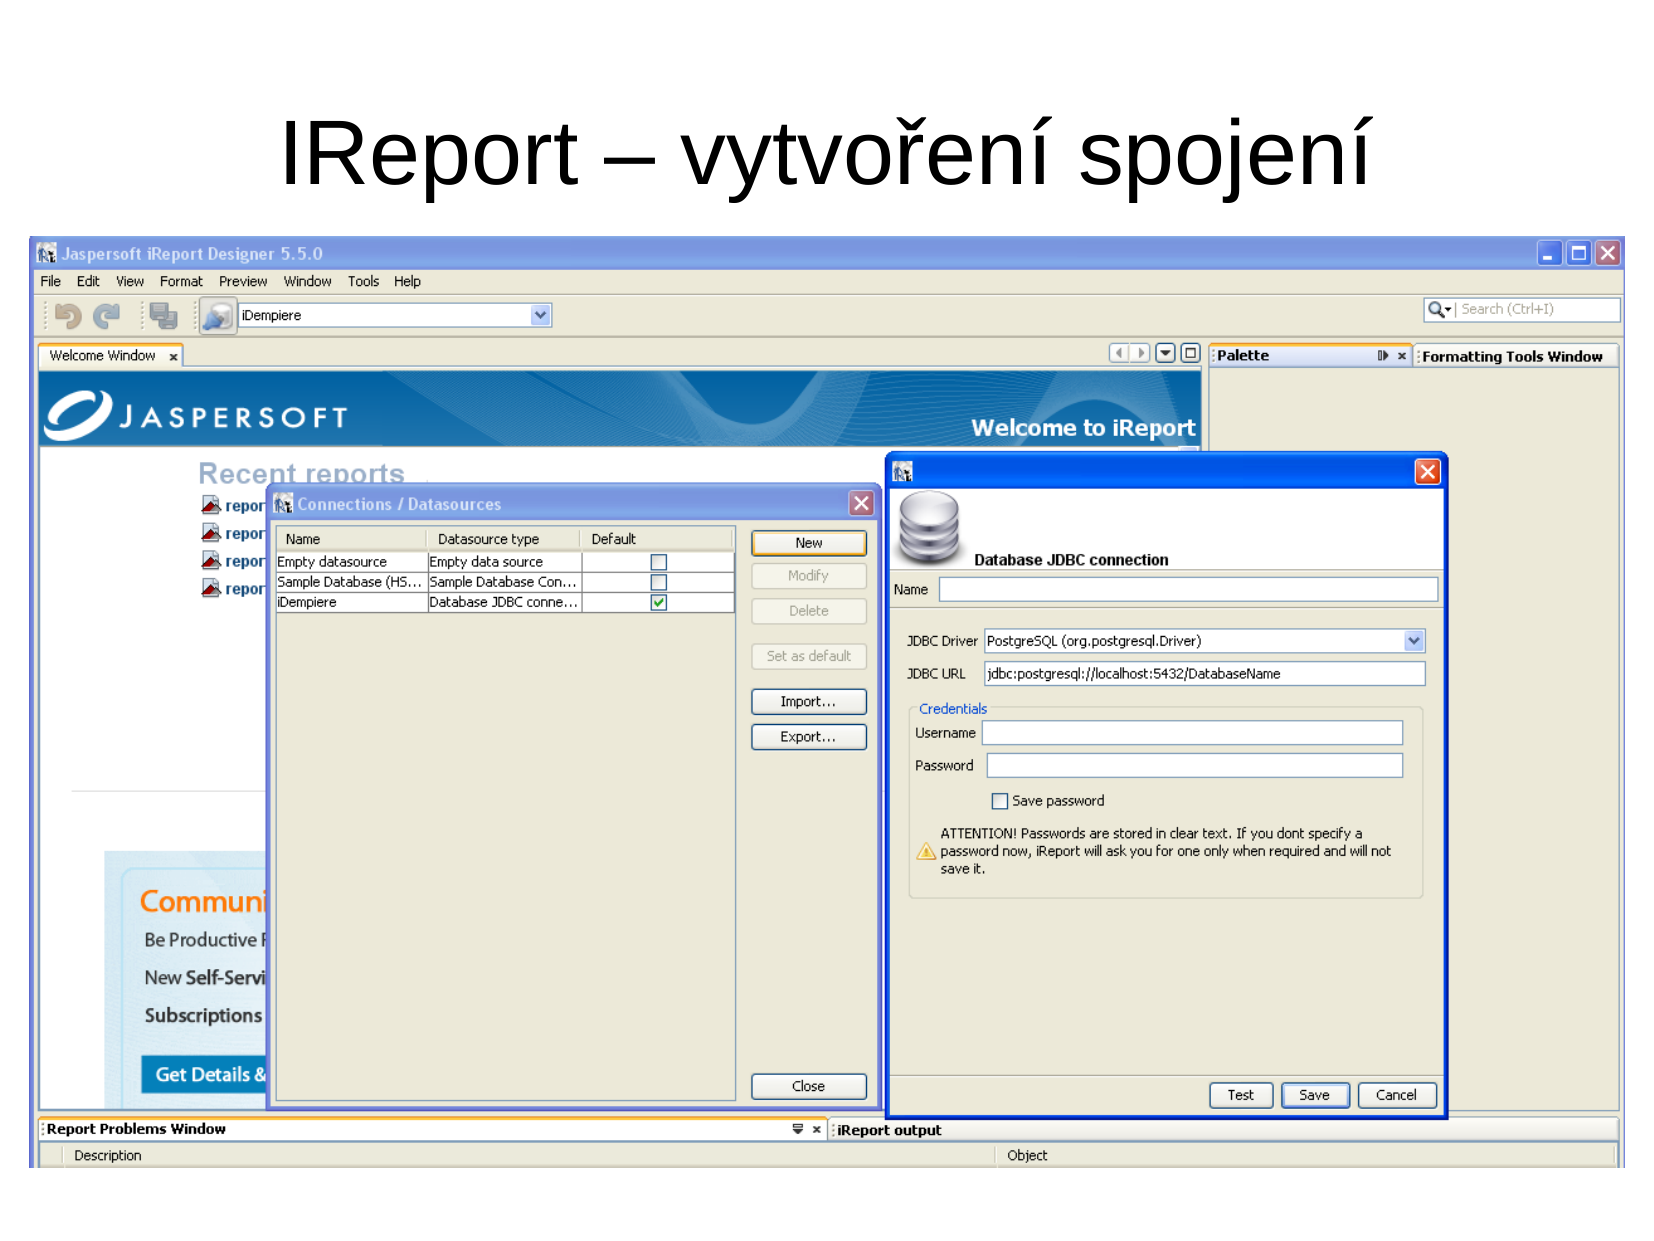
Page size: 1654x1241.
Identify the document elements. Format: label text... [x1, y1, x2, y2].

title IReport – vytvoření spojení [82, 49, 1571, 236]
picture [29, 236, 1625, 1168]
